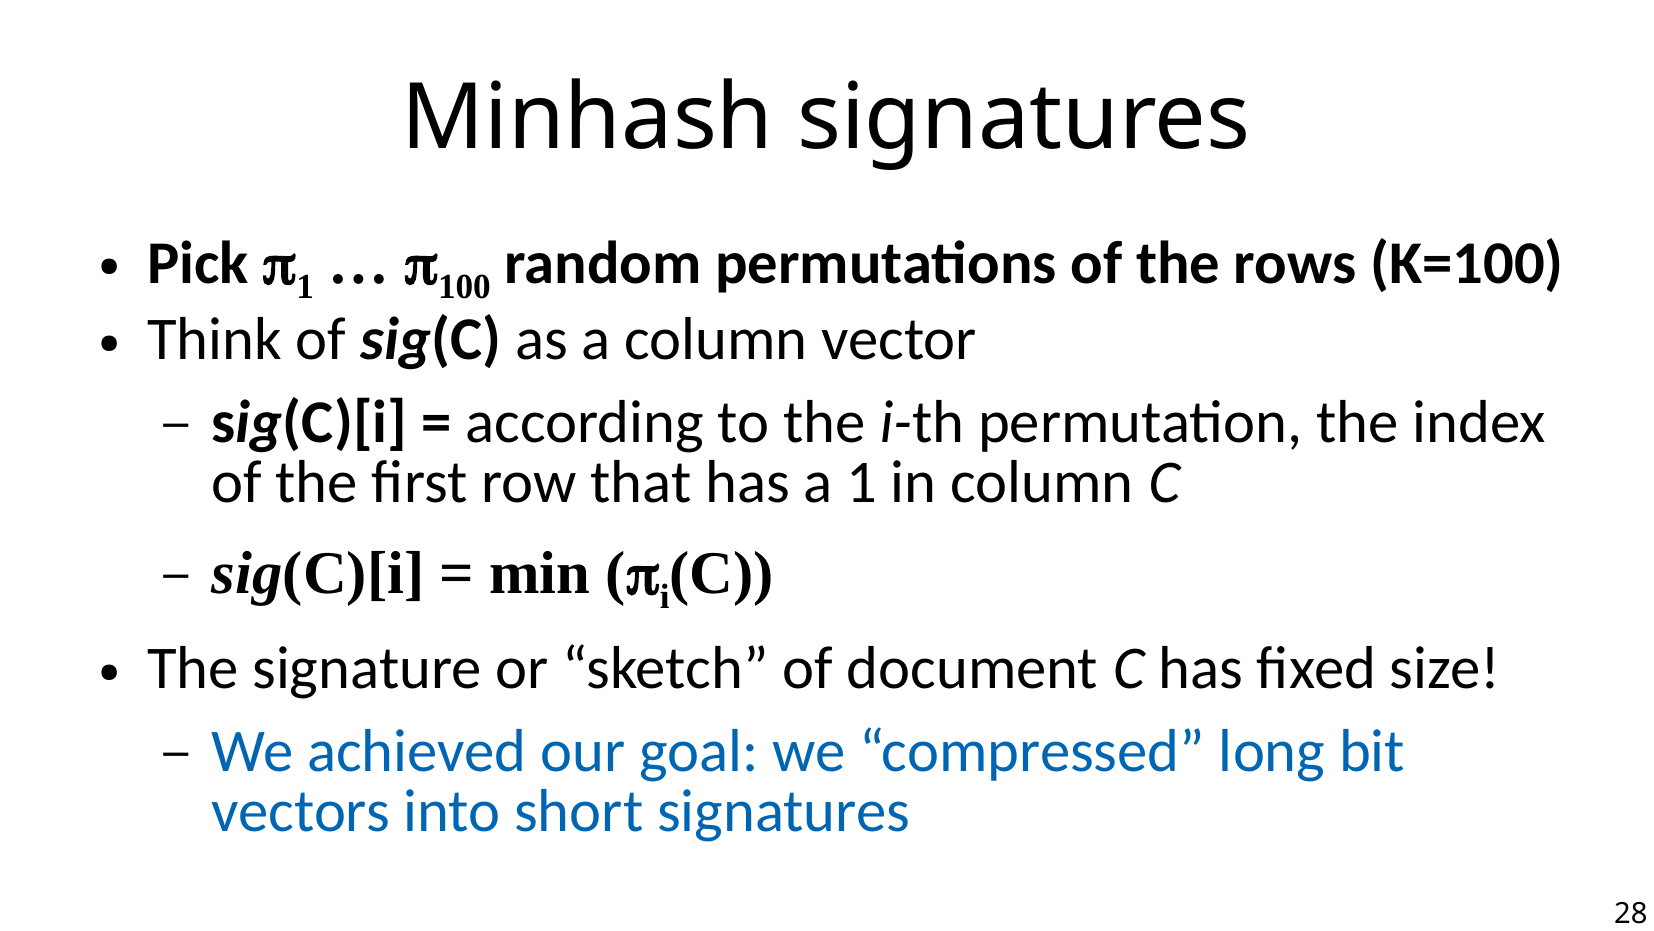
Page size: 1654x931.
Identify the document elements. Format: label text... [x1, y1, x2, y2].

title Minhash signatures [82, 1, 1571, 226]
list Pick 1 … 100 random permutations of the rows (K=100) Think of sig(C) as a column vector sig(C)[i] = according to the i-th permutation, the index of the first row that has a 1 in column C sig(C)[i] = min (i(C)) The signature or “sketch” of document C has fixed size! We achieved our goal: we “compressed” long bit vectors into short signatures [82, 229, 1571, 856]
